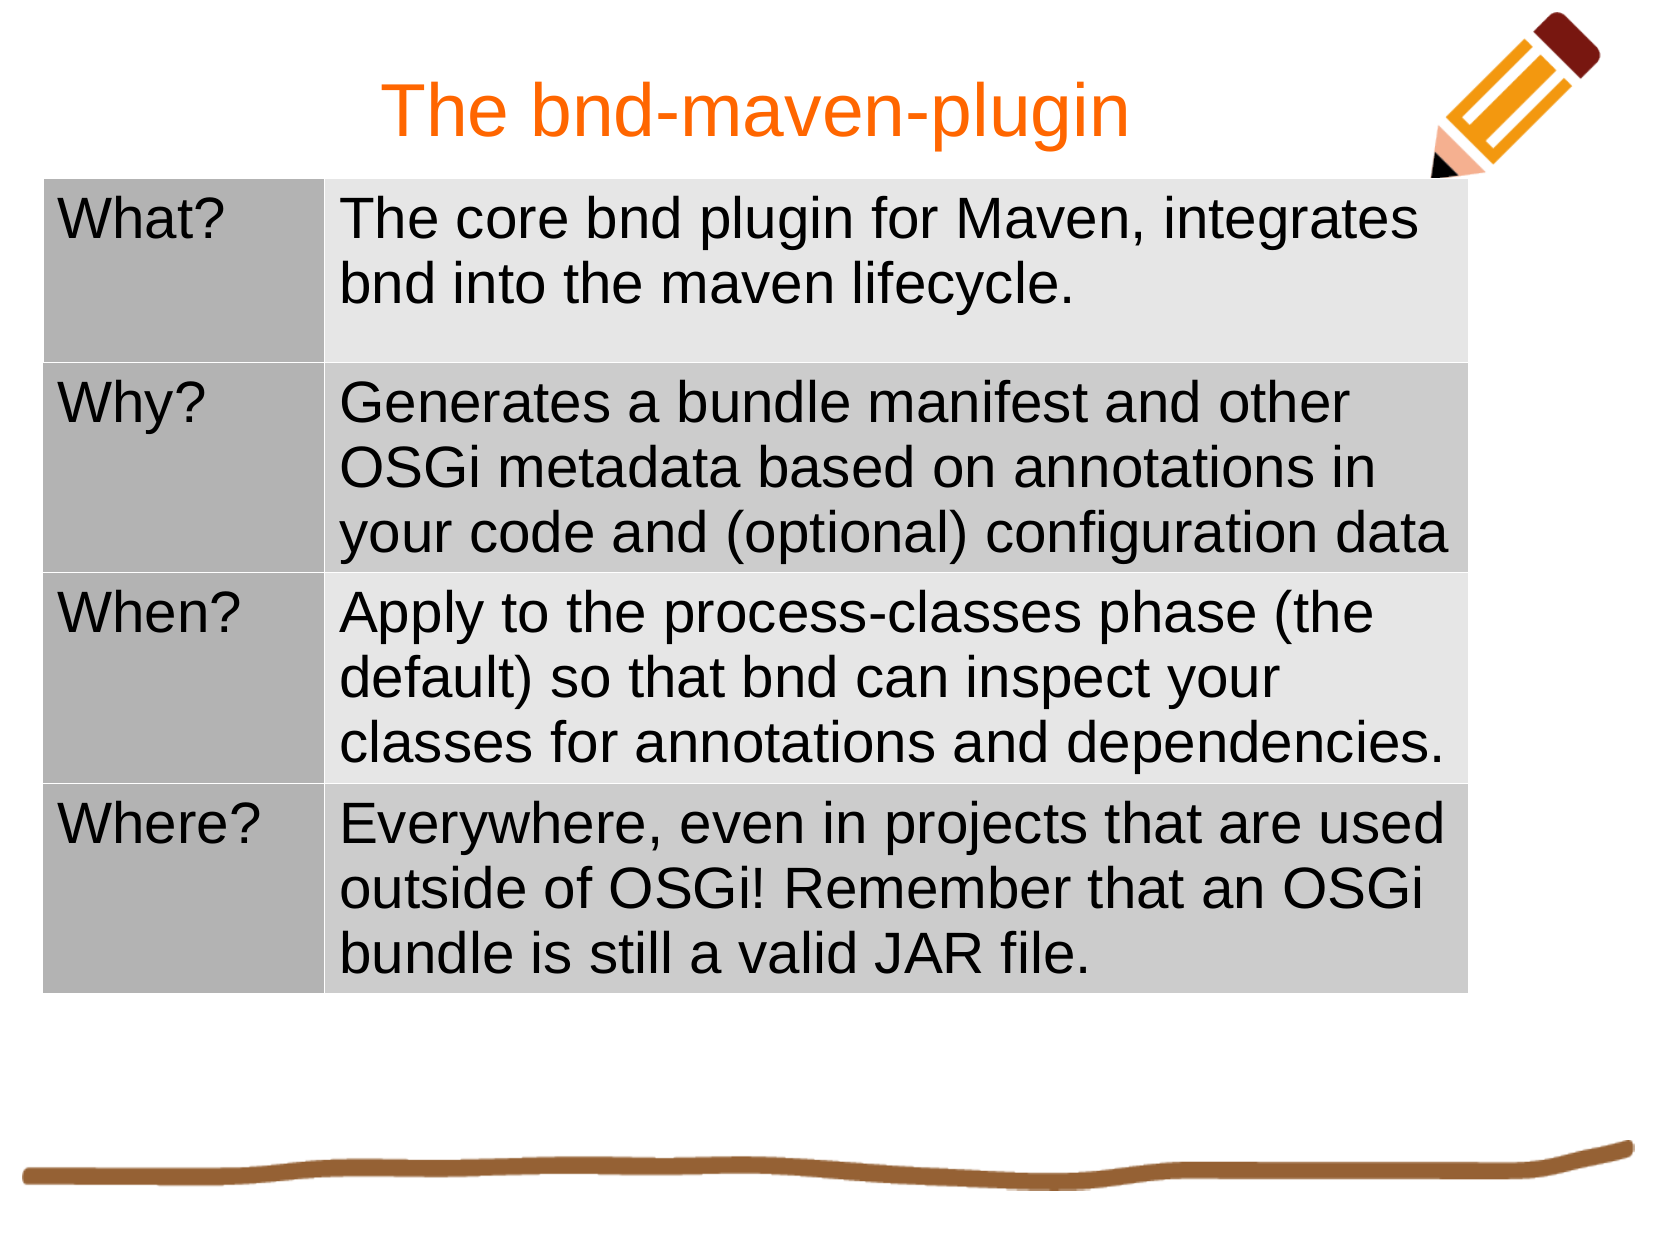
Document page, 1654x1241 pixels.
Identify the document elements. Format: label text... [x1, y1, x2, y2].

title The bnd-maven-plugin [82, 49, 1430, 172]
table_cell Everywhere, even in projects that are used outside of OSGi! Remember that an OSGi bundle is still a valid JAR file. [325, 784, 1468, 993]
table_cell Why? [43, 363, 324, 572]
picture [22, 1140, 1635, 1191]
table_header The core bnd plugin for Maven, integrates bnd into the maven lifecycle. [325, 179, 1468, 362]
table_cell Where? [43, 784, 324, 993]
table_cell Generates a bundle manifest and other OSGi metadata based on annotations in your code and (optional) configuration data [325, 363, 1468, 572]
table_header What? [44, 179, 324, 362]
picture [1430, 12, 1601, 181]
table_cell Apply to the process-classes phase (the default) so that bnd can inspect your classes for annotations and dependencies. [325, 573, 1468, 783]
table_cell When? [43, 573, 324, 783]
